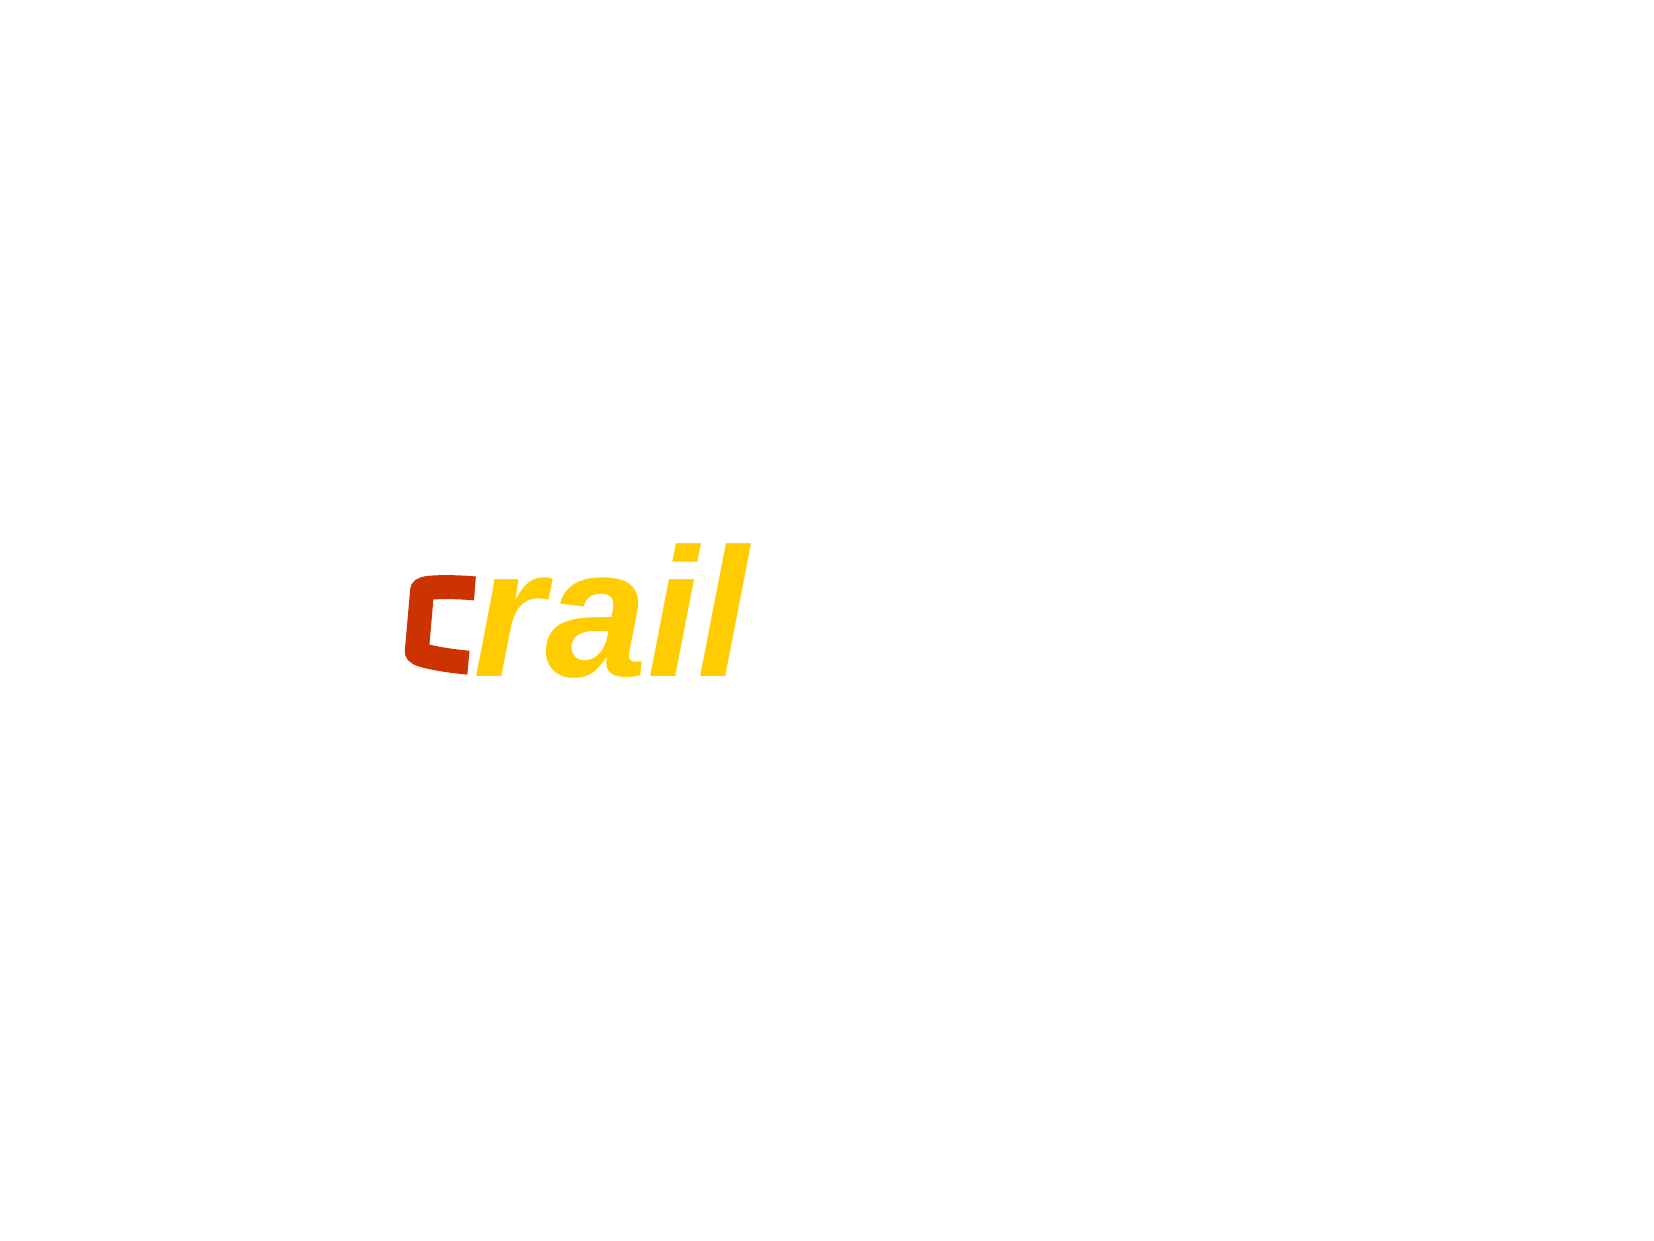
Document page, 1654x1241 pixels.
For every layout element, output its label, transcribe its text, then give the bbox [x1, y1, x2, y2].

text_box rail [459, 510, 948, 716]
